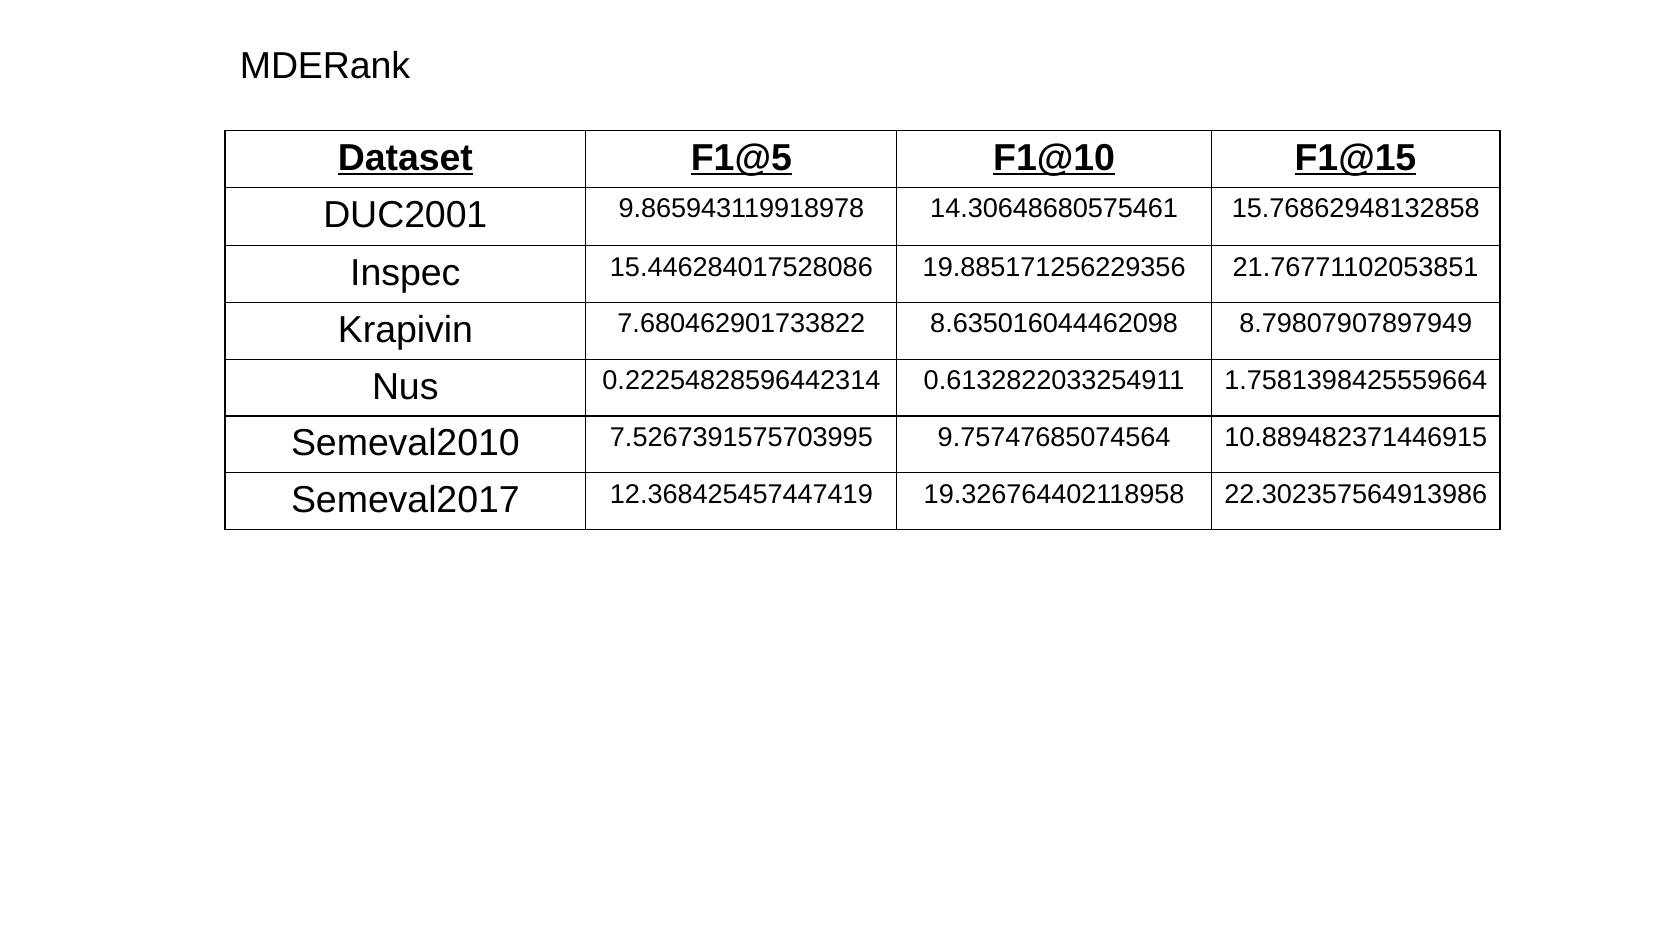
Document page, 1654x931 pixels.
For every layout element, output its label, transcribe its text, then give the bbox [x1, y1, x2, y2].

table_cell 19.326764402118958 [897, 473, 1211, 529]
table_cell 19.885171256229356 [897, 246, 1211, 302]
table_cell Krapivin [226, 303, 585, 359]
table_header F1@5 [586, 131, 896, 187]
table_cell 7.680462901733822 [586, 303, 896, 359]
table_cell 7.5267391575703995 [586, 417, 896, 472]
table_cell 0.6132822033254911 [897, 360, 1211, 415]
table_cell 12.368425457447419 [586, 473, 896, 529]
text_box MDERank [225, 37, 426, 95]
table_cell 15.446284017528086 [586, 246, 896, 302]
table_cell Nus [226, 360, 585, 415]
table_cell 9.75747685074564 [897, 417, 1211, 472]
table_cell 1.7581398425559664 [1212, 360, 1499, 415]
table_cell Inspec [226, 246, 585, 302]
table_cell 0.22254828596442314 [586, 360, 896, 415]
table_header Dataset [226, 131, 585, 187]
table_cell 8.635016044462098 [897, 303, 1211, 359]
table_cell Semeval2017 [226, 473, 585, 529]
table_cell Semeval2010 [226, 417, 585, 472]
table_cell 8.79807907897949 [1212, 303, 1499, 359]
table_header F1@10 [897, 131, 1211, 187]
table_header F1@15 [1212, 131, 1499, 187]
table_cell 22.302357564913986 [1212, 473, 1499, 529]
table_cell 21.76771102053851 [1212, 246, 1499, 302]
table_cell 15.76862948132858 [1212, 188, 1499, 245]
table_cell 14.30648680575461 [897, 188, 1211, 245]
table_cell 9.865943119918978 [586, 188, 896, 245]
table_cell DUC2001 [226, 188, 585, 245]
table_cell 10.889482371446915 [1212, 417, 1499, 472]
